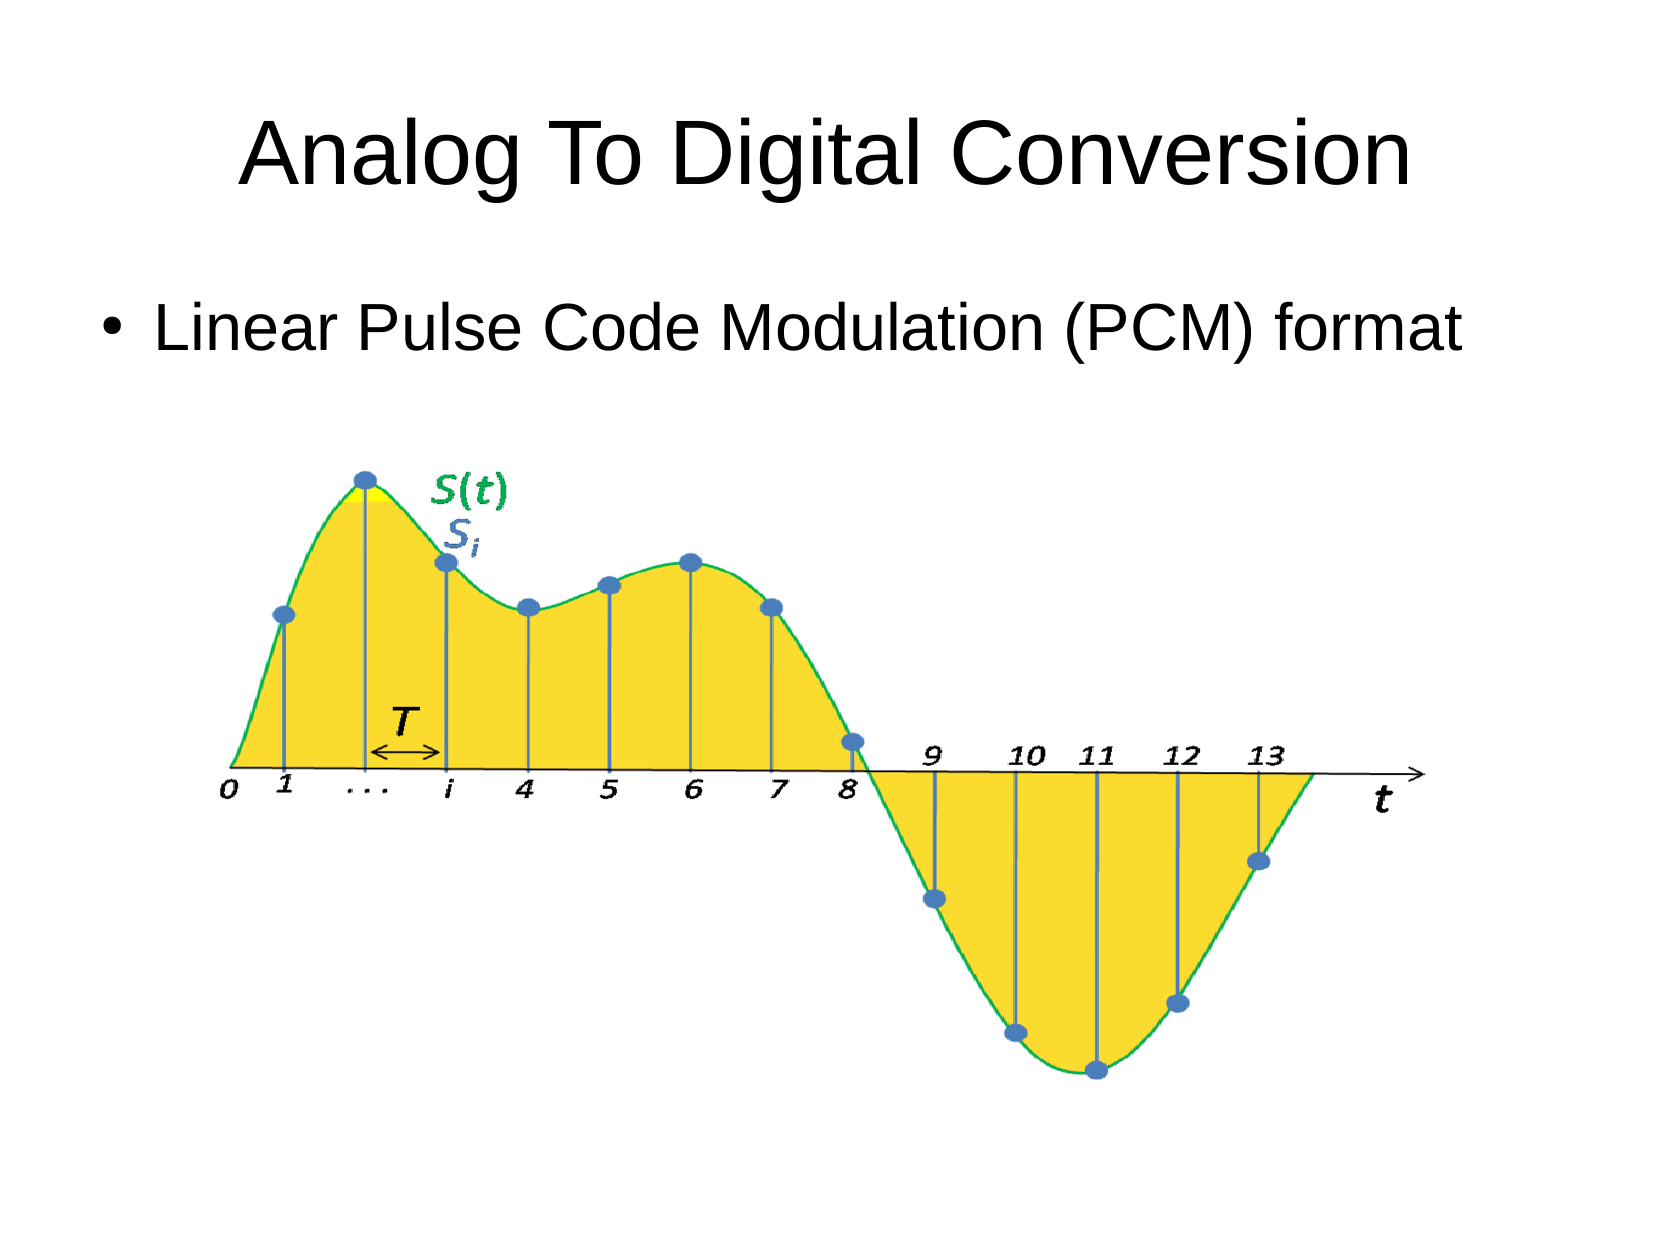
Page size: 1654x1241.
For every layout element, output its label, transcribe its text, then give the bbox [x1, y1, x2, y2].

picture [195, 446, 1441, 1081]
title Analog To Digital Conversion [82, 49, 1571, 257]
list Linear Pulse Code Modulation (PCM) format [82, 290, 1571, 1010]
